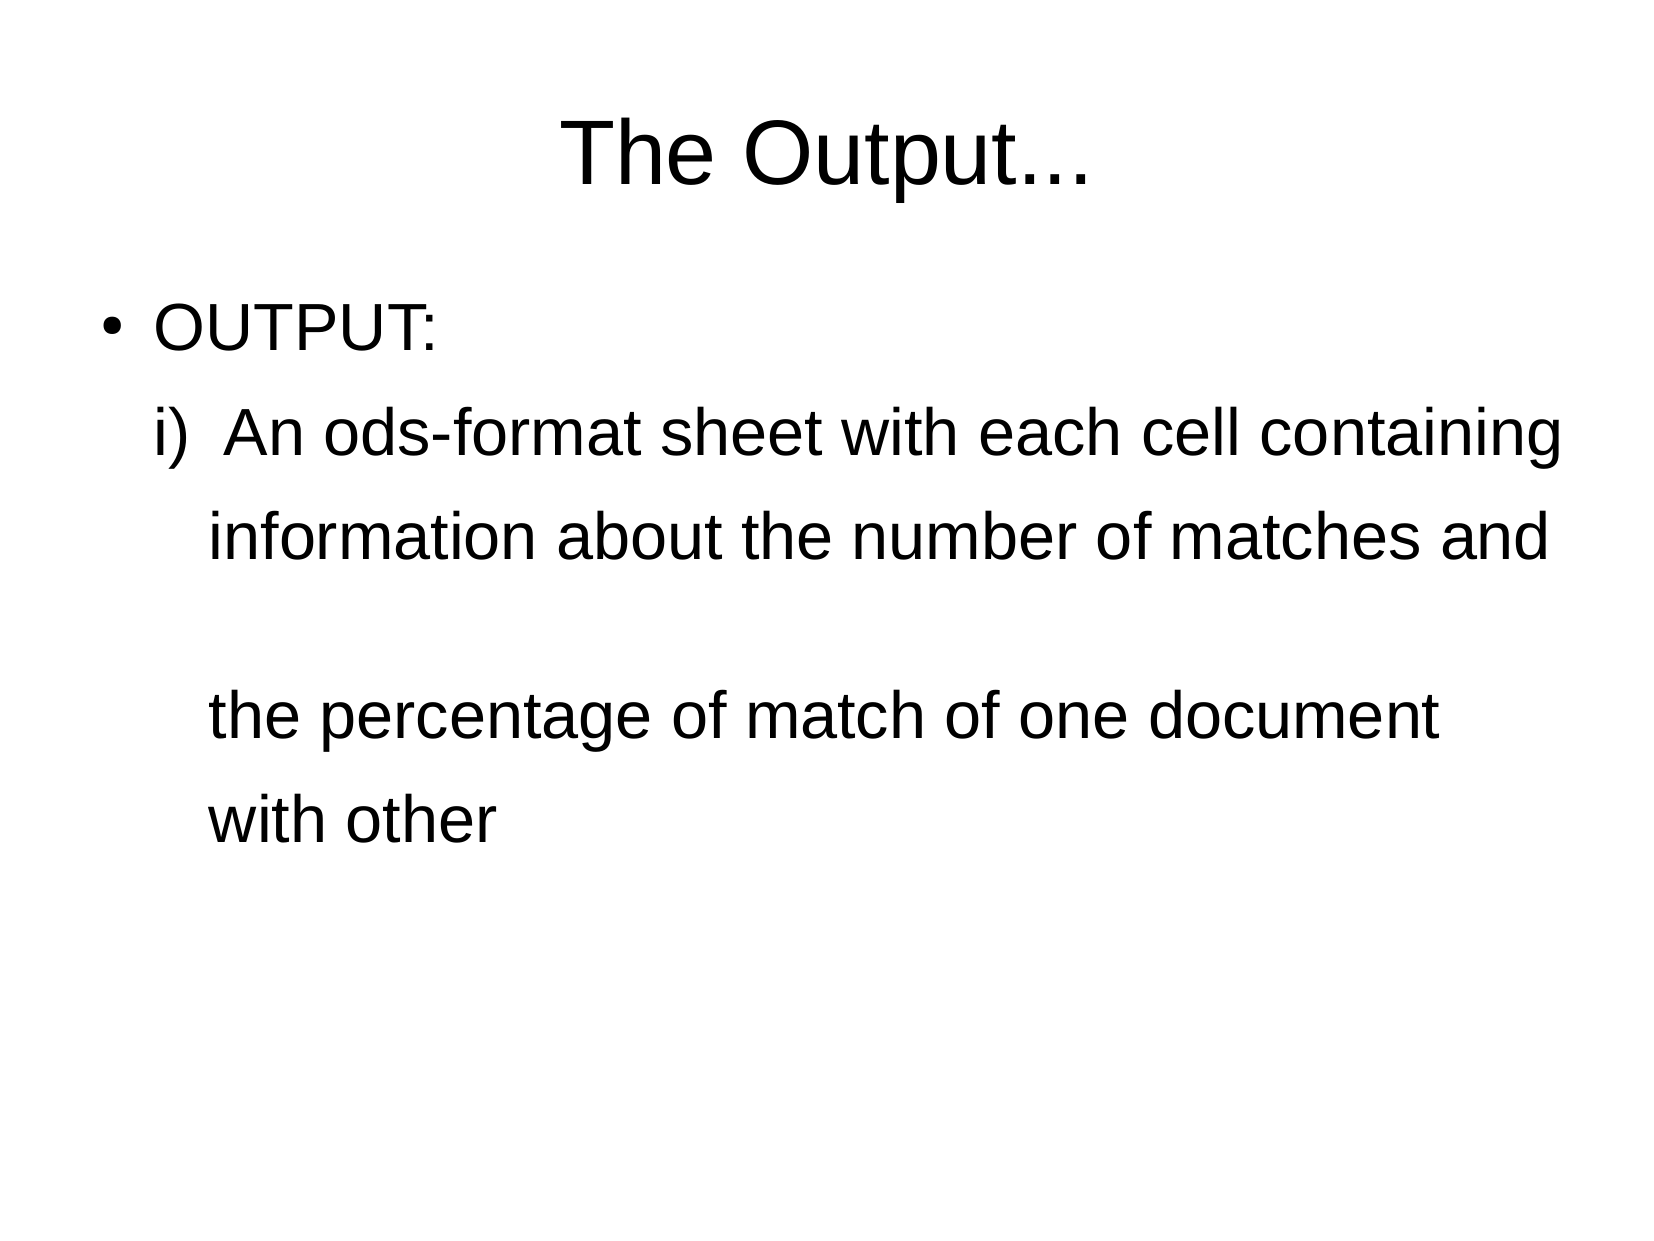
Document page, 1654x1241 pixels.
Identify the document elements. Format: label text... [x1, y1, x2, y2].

list OUTPUT: i) An ods-format sheet with each cell containing information about the number of matches and the percentage of match of one document with other [82, 290, 1571, 1109]
title The Output... [82, 49, 1571, 257]
